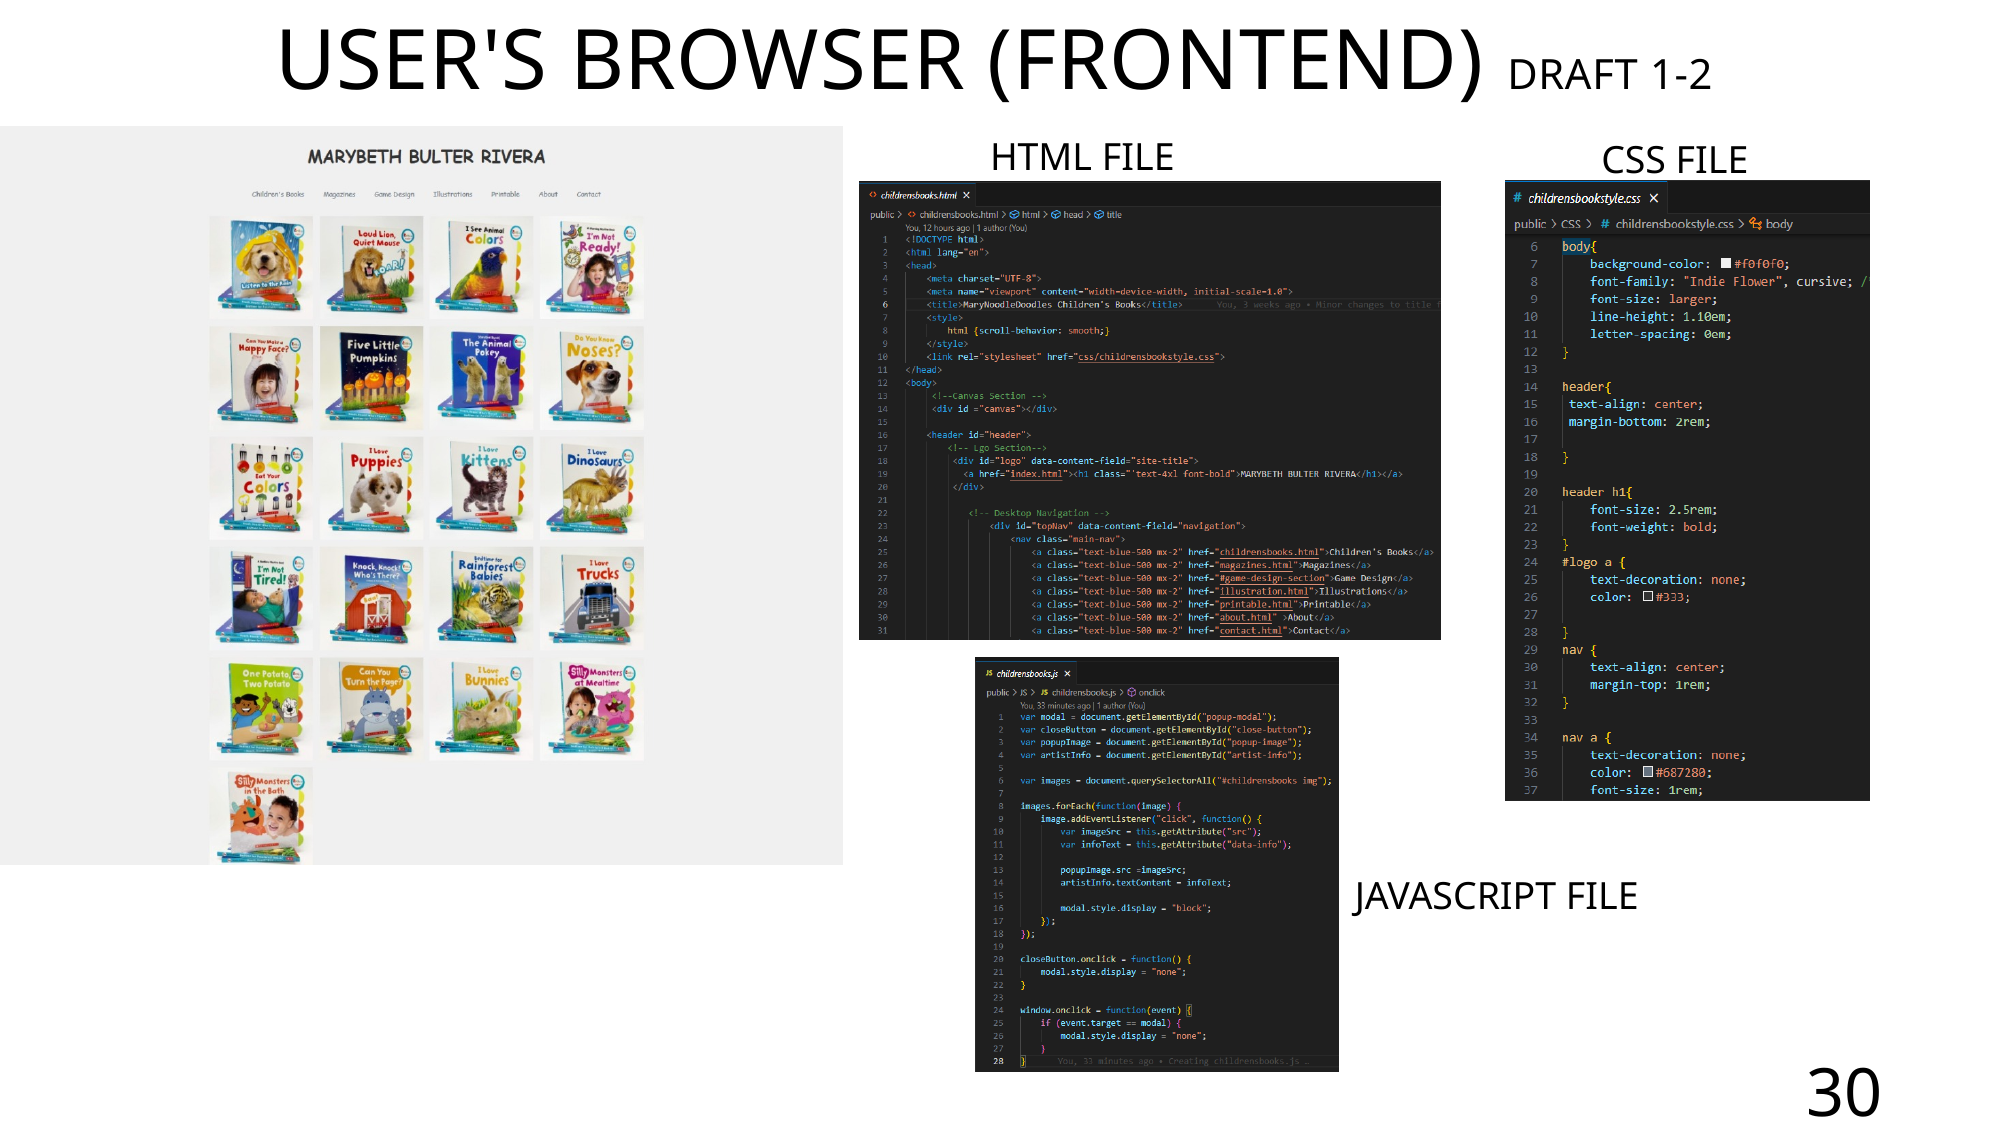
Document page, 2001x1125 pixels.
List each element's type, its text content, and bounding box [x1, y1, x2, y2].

slide_number 17 [1791, 1042, 1902, 1103]
picture [1505, 180, 1870, 801]
title USER'S BROWSER (FRONTEND) DRAFT 1-2 [117, 0, 1872, 214]
text_box HTML FILE [975, 125, 1258, 187]
picture [859, 181, 1441, 640]
picture [975, 657, 1339, 1072]
picture [0, 126, 843, 865]
text_box CSS FILE [1586, 128, 1792, 190]
text_box JAVASCRIPT FILE [1339, 864, 1705, 926]
